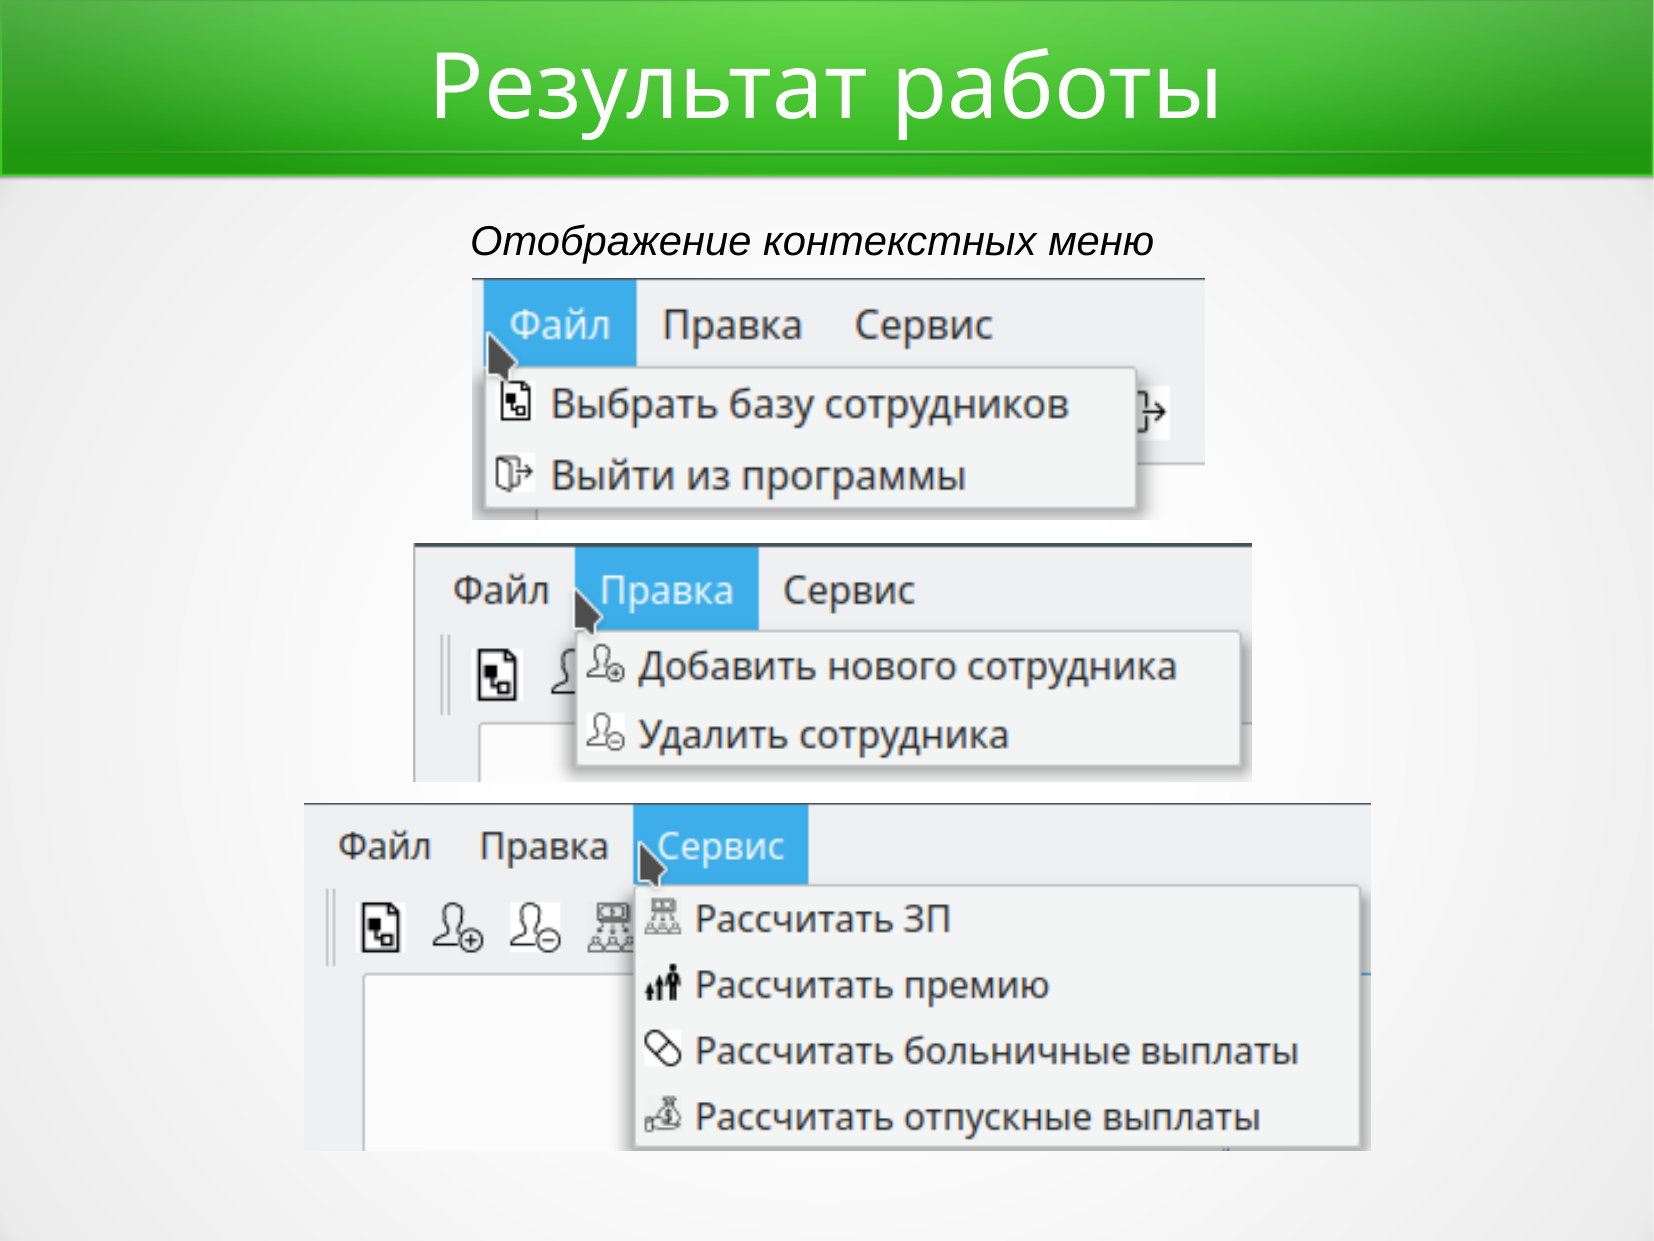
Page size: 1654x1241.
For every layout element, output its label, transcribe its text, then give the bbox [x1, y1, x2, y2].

title Результат работы [82, 11, 1571, 154]
text_box Отображение контекстных меню [455, 210, 1217, 323]
picture [0, 0, 1654, 1241]
